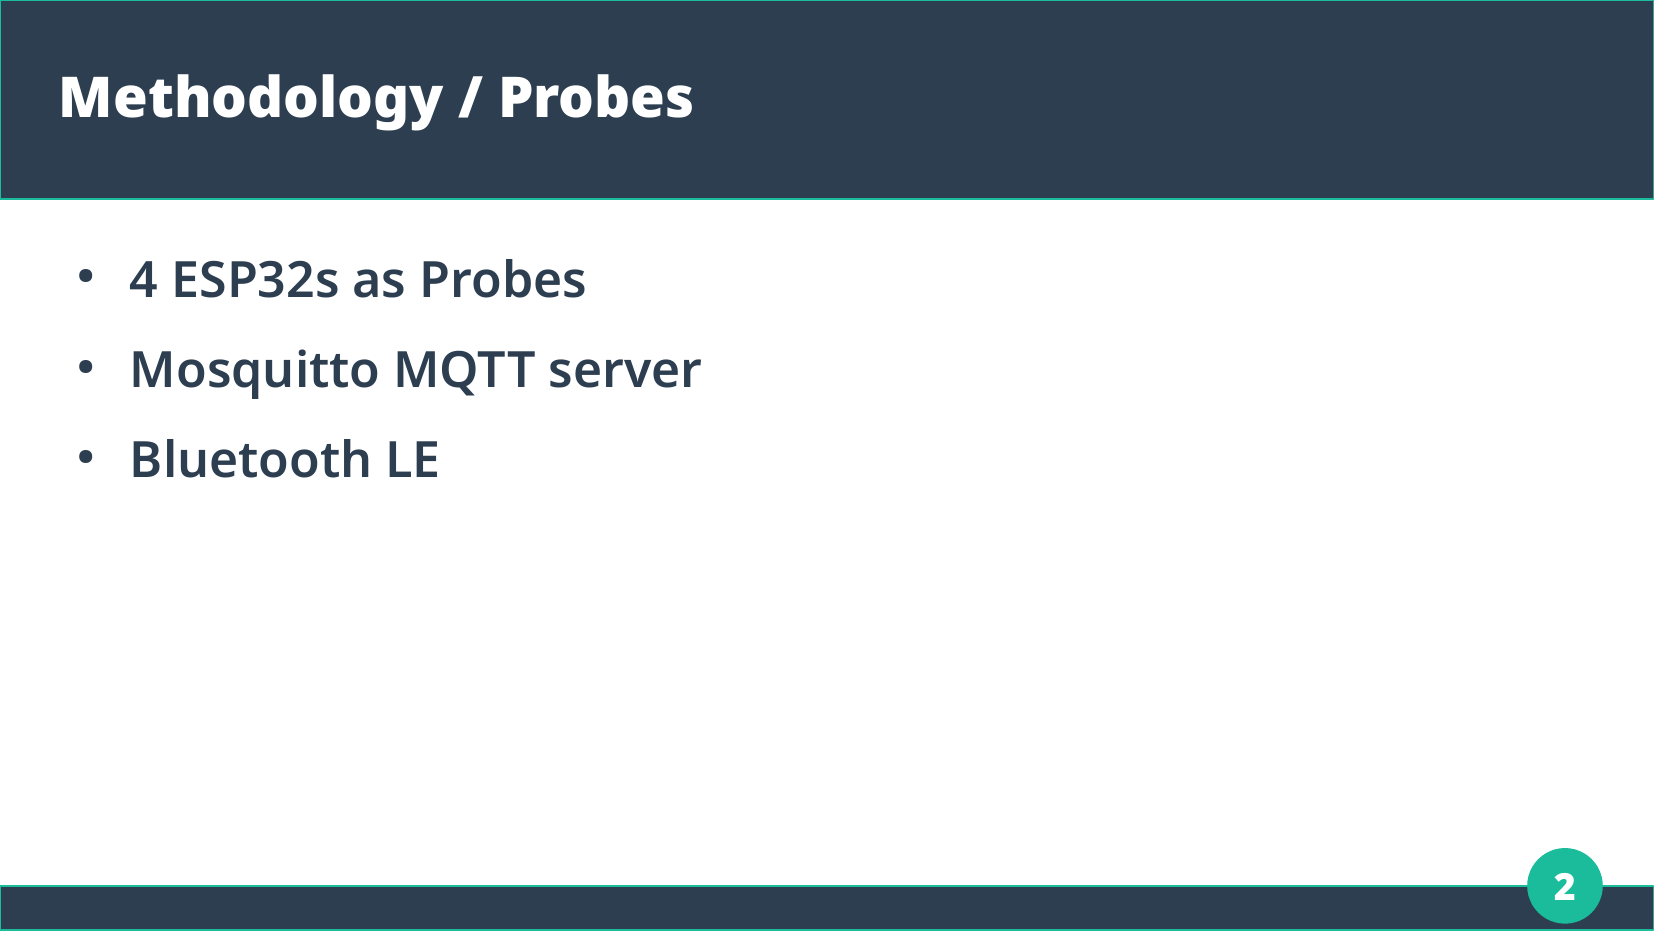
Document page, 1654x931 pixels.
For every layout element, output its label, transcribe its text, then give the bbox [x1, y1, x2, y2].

list 4 ESP32s as Probes Mosquitto MQTT server Bluetooth LE [59, 243, 1595, 864]
title Methodology / Probes [59, 37, 1595, 156]
